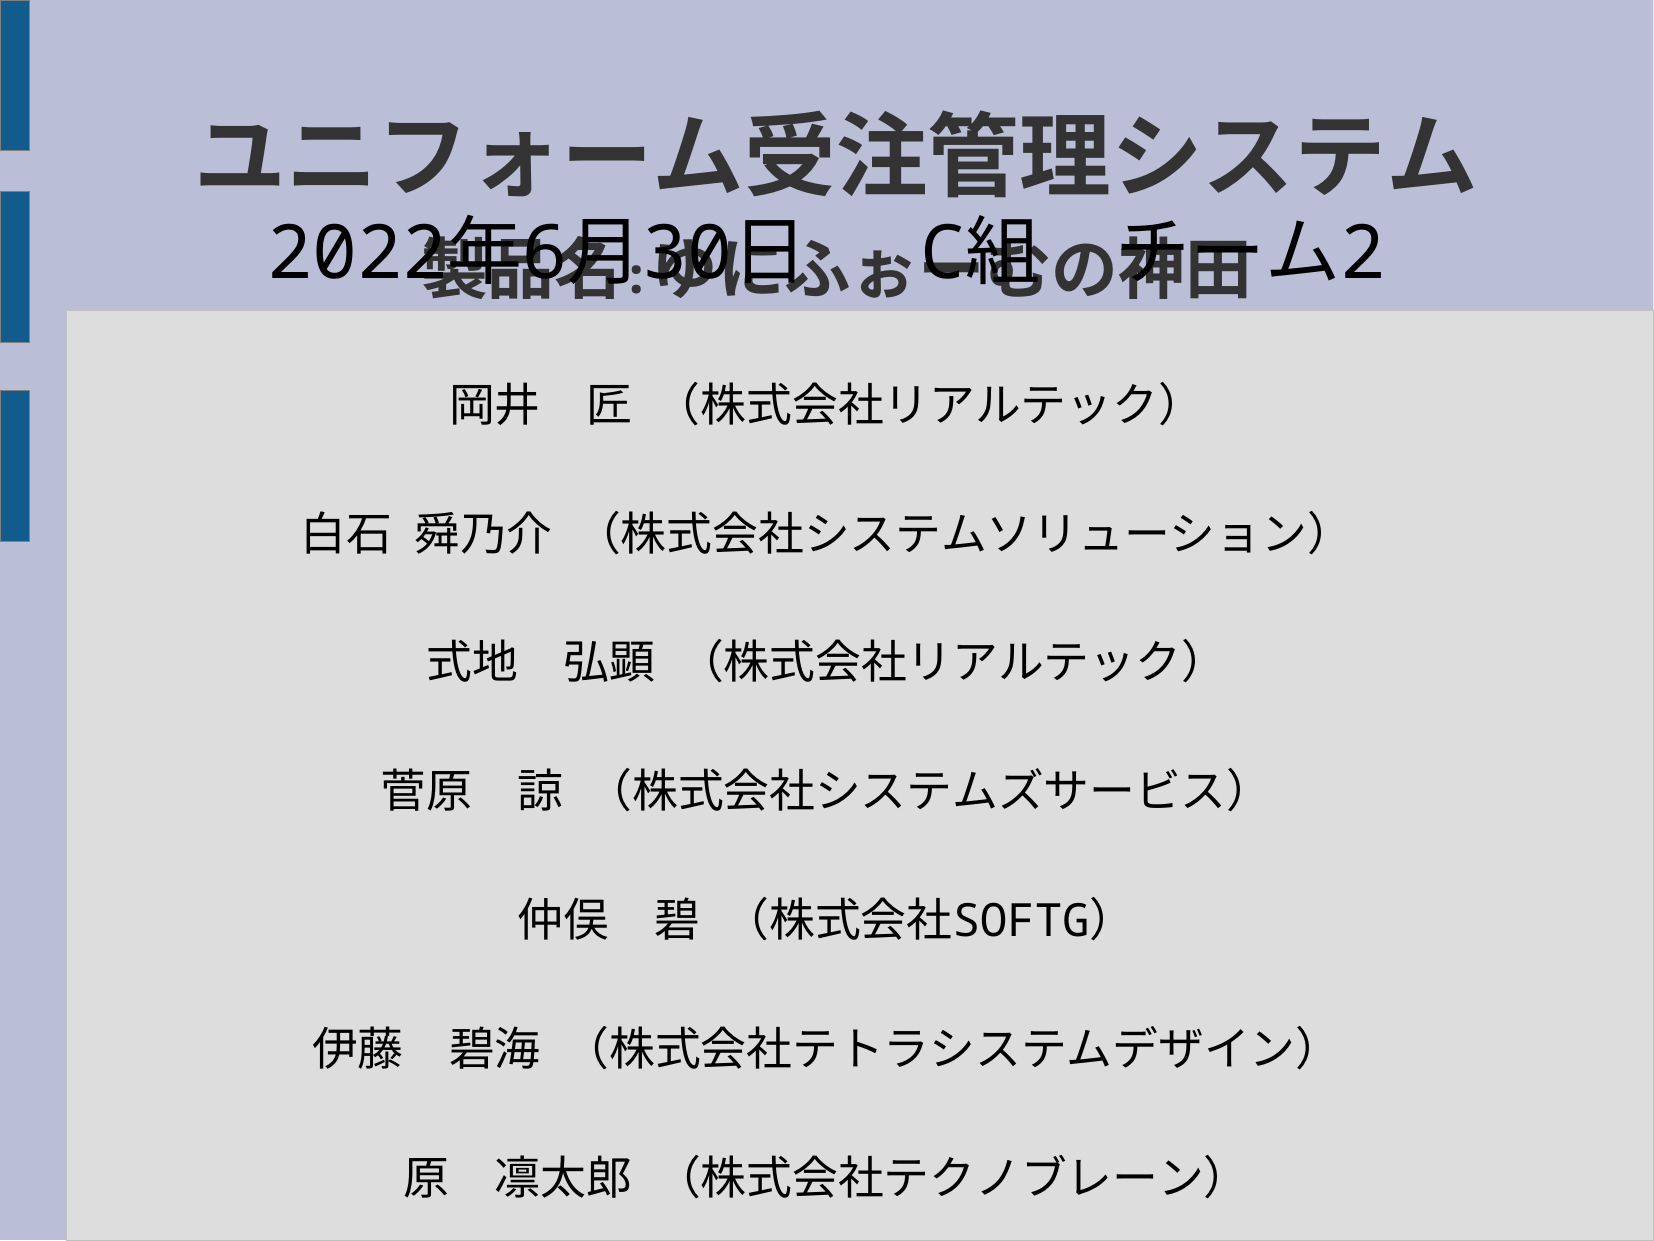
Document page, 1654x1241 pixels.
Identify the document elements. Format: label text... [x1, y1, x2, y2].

subtitle 2022年6月30日 C組 チーム2 岡井 匠 （株式会社リアルテック） 白石 舜乃介 （株式会社システムソリューション） 式地 弘顕 （株式会社リアルテック） 菅原 諒 （株式会社システムズサービス） 仲俣 碧 （株式会社SOFTG） 伊藤 碧海 （株式会社テトラシステムデザイン） 原 凛太郎 （株式会社テクノブレーン） [82, 290, 1571, 1109]
title ユニフォーム受注管理システム 製品名:ゆにふぉーむの神田 [92, 94, 1581, 302]
